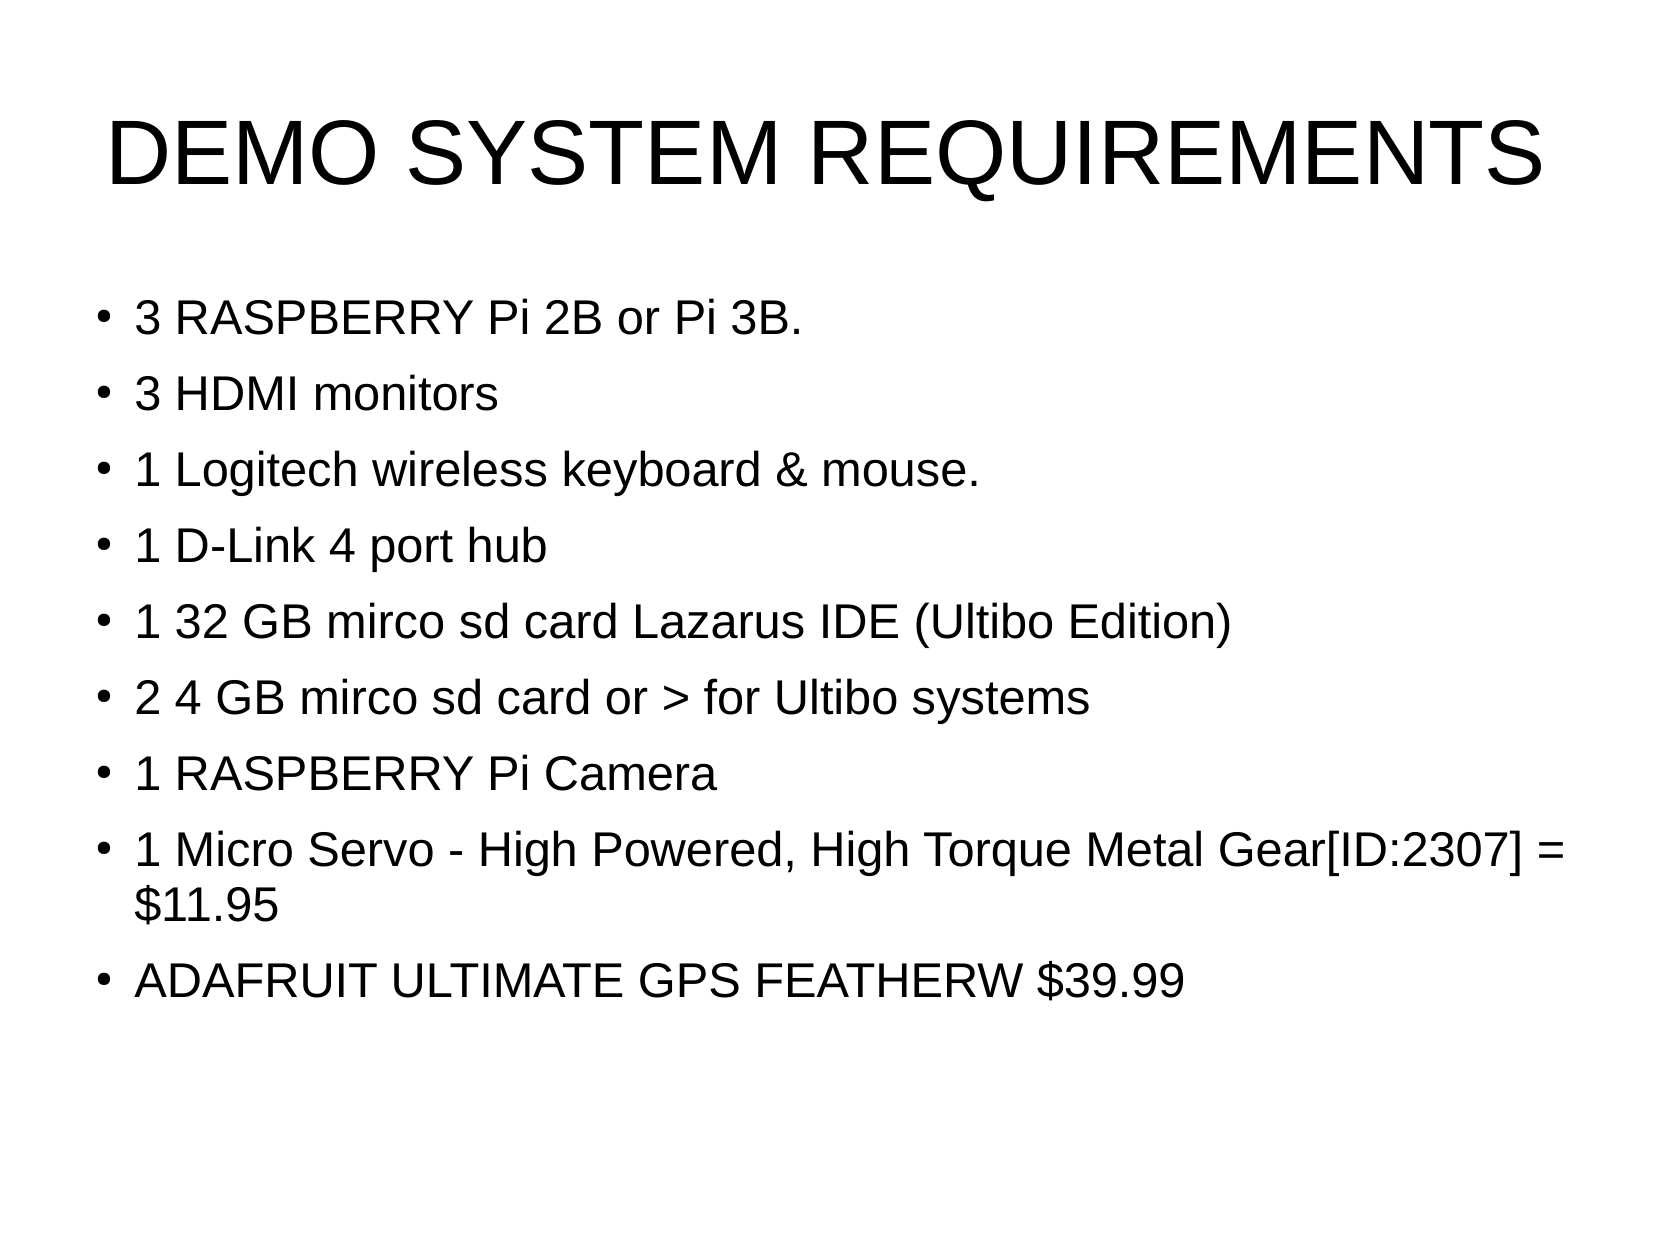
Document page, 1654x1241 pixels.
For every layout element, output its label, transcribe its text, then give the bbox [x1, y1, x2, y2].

list 3 RASPBERRY Pi 2B or Pi 3B. 3 HDMI monitors 1 Logitech wireless keyboard & mouse. 1 D-Link 4 port hub 1 32 GB mirco sd card Lazarus IDE (Ultibo Edition) 2 4 GB mirco sd card or > for Ultibo systems 1 RASPBERRY Pi Camera 1 Micro Servo - High Powered, High Torque Metal Gear[ID:2307] = $11.95 ADAFRUIT ULTIMATE GPS FEATHERW $39.99 [82, 290, 1571, 1010]
title DEMO SYSTEM REQUIREMENTS [82, 49, 1571, 257]
